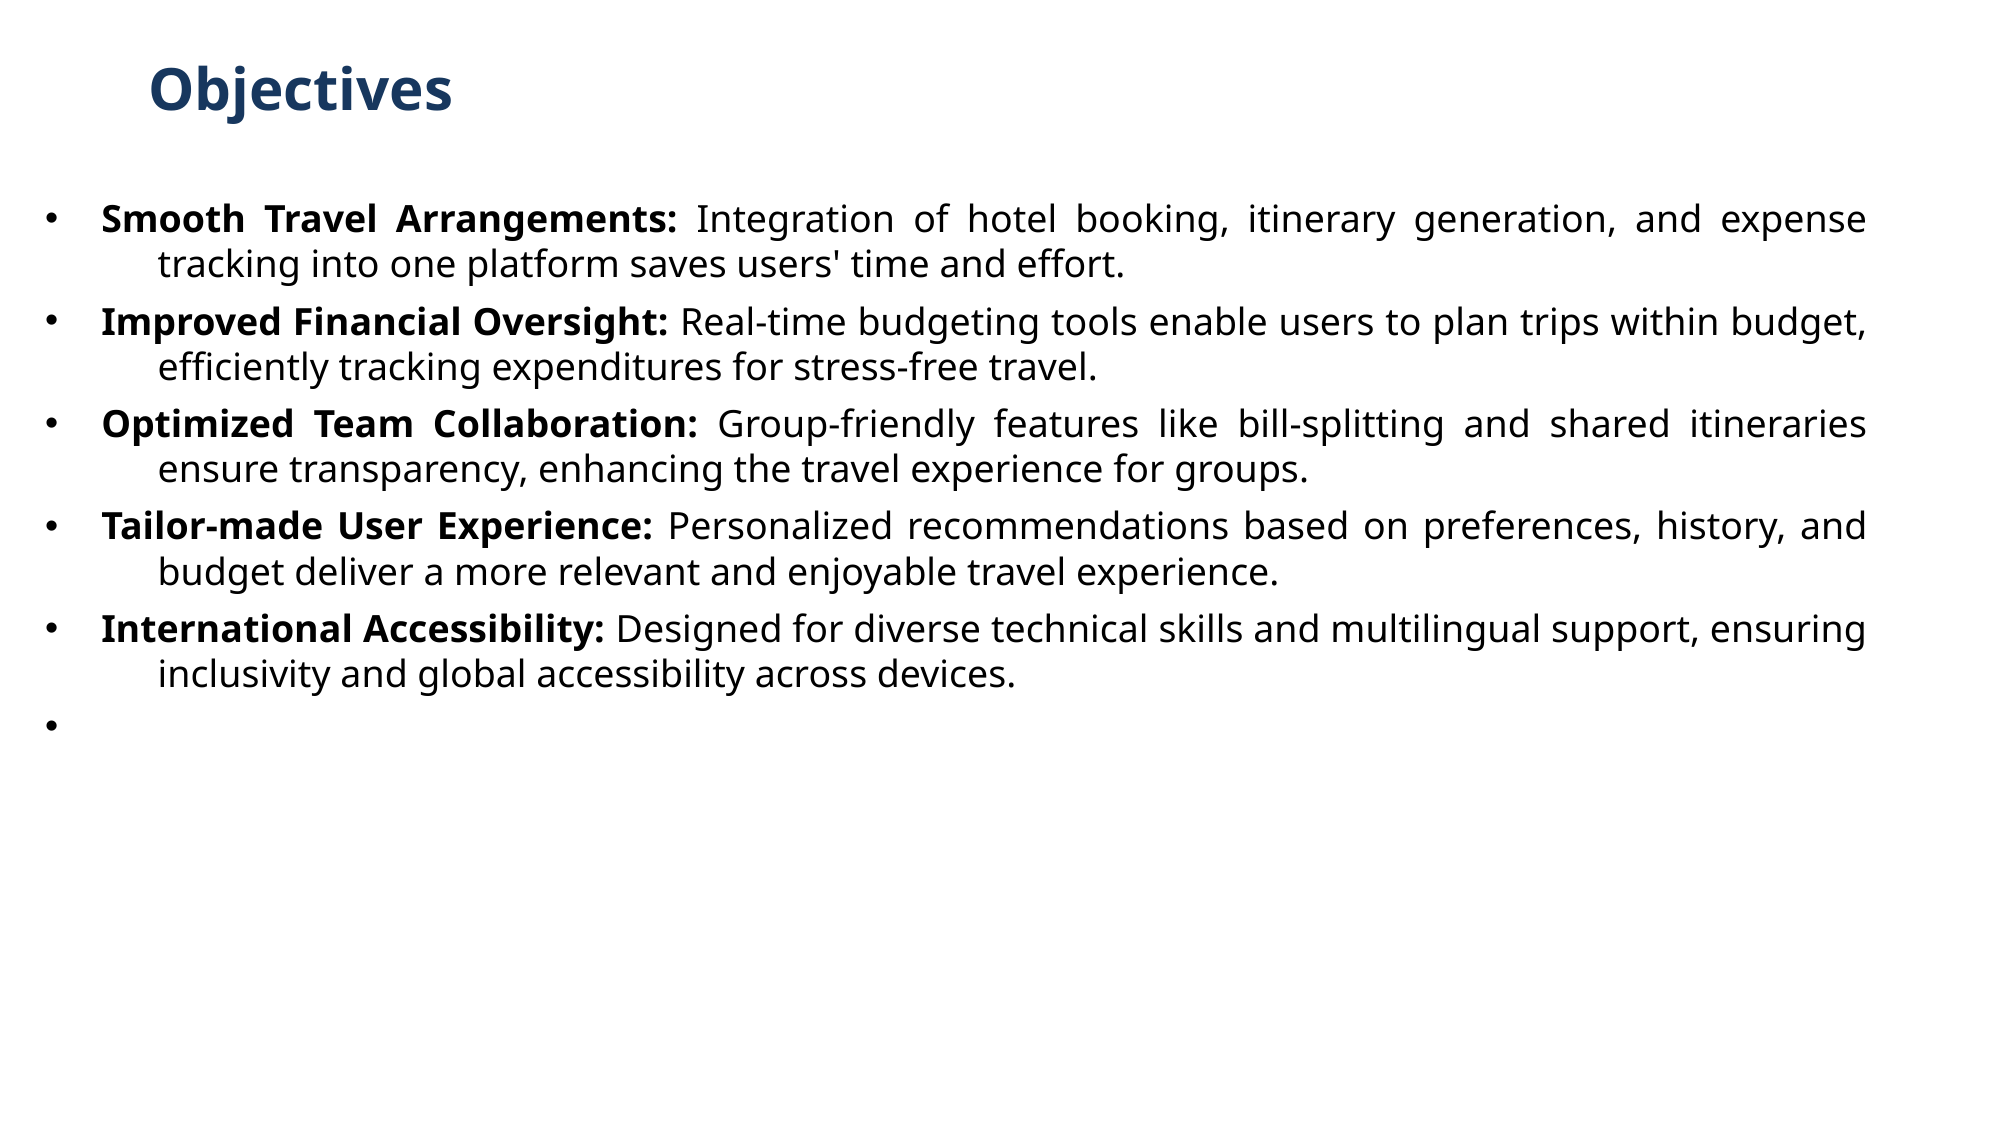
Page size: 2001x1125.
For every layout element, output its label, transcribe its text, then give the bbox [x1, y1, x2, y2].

list Smooth Travel Arrangements: Integration of hotel booking, itinerary generation, and expense tracking into one platform saves users' time and effort. Improved Financial Oversight: Real-time budgeting tools enable users to plan trips within budget, efficiently tracking expenditures for stress-free travel. Optimized Team Collaboration: Group-friendly features like bill-splitting and shared itineraries ensure transparency, enhancing the travel experience for groups. Tailor-made User Experience: Personalized recommendations based on preferences, history, and budget deliver a more relevant and enjoyable travel experience. International Accessibility: Designed for diverse technical skills and multilingual support, ensuring inclusivity and global accessibility across devices. [30, 187, 1884, 1000]
title Objectives [133, 45, 1884, 126]
